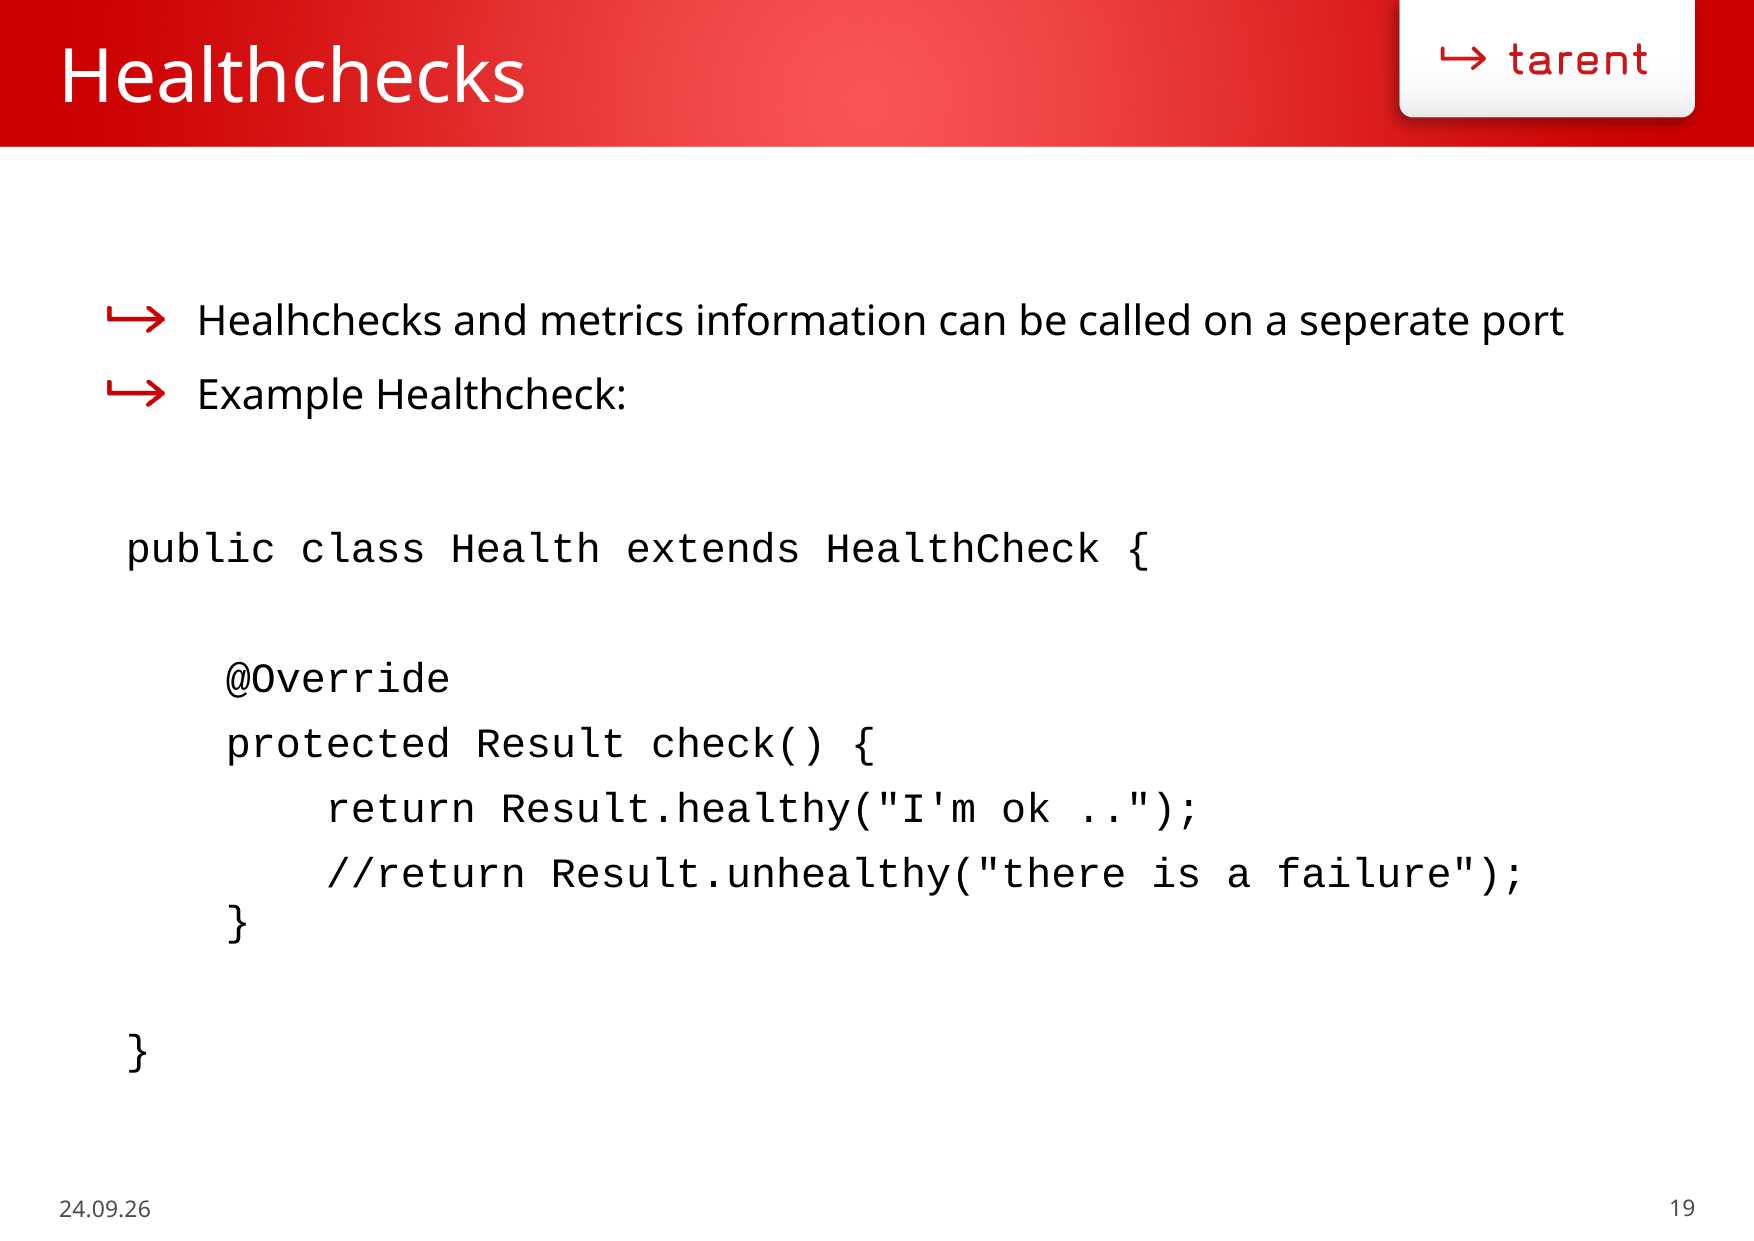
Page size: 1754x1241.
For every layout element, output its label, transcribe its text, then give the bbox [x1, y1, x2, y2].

list Healhchecks and metrics information can be called on a seperate port Example Healthcheck: public class Health extends HealthCheck { @Override protected Result check() { return Result.healthy("I'm ok .."); //return Result.unhealthy("there is a failure"); } } [70, 290, 1702, 1182]
picture [0, 0, 1754, 1240]
title Healthchecks [59, 0, 1638, 177]
